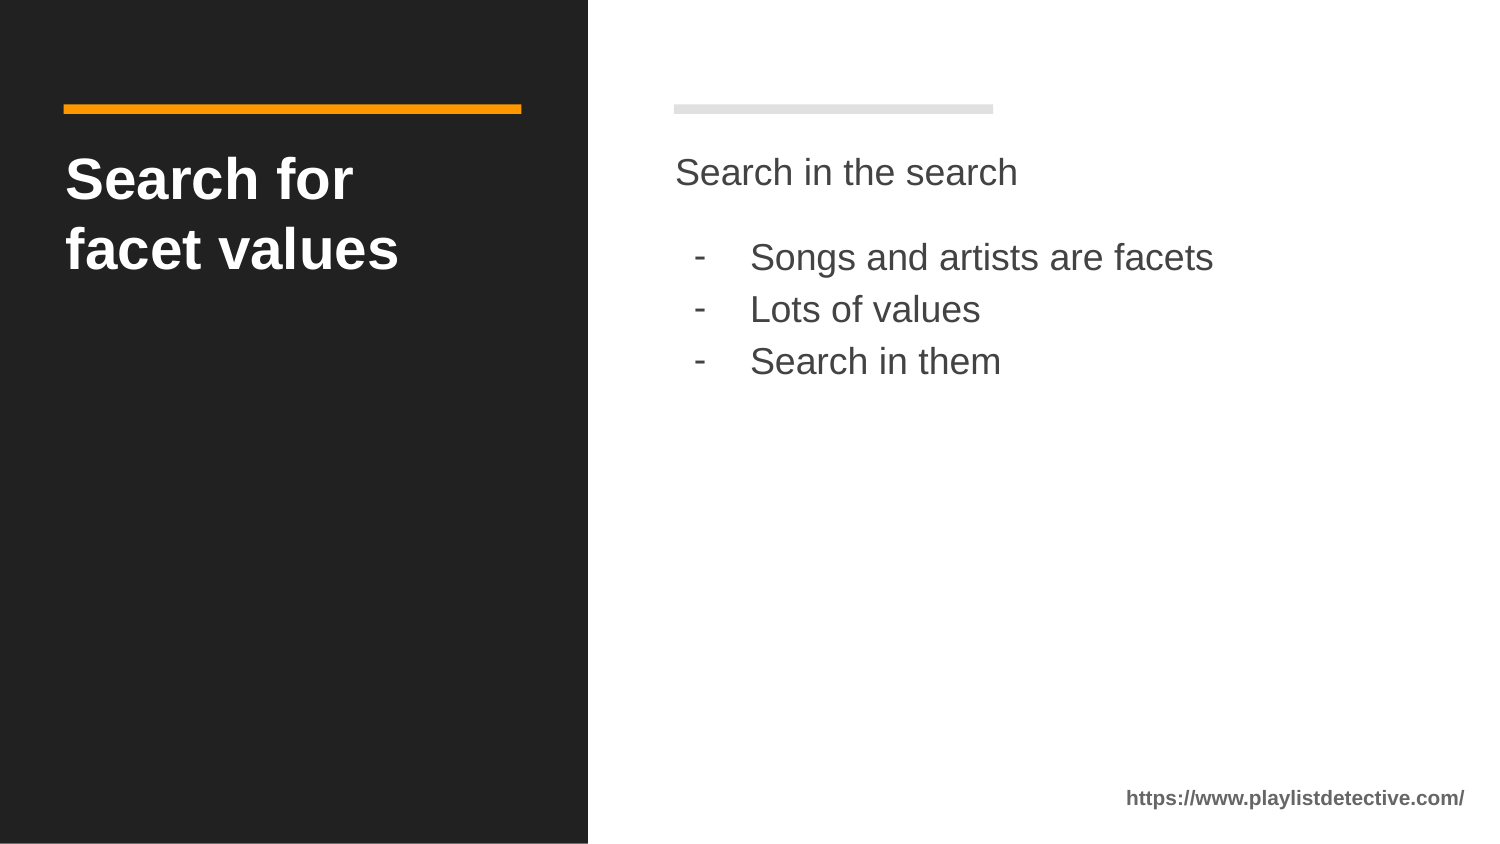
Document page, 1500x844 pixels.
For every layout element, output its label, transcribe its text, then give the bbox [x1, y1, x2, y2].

slide_number https://www.playlistdetective.com/ [1016, 764, 1480, 830]
list Search in the search Songs and artists are facets Lots of values Search in them [659, 126, 1467, 752]
title Search for facet values [50, 126, 521, 743]
